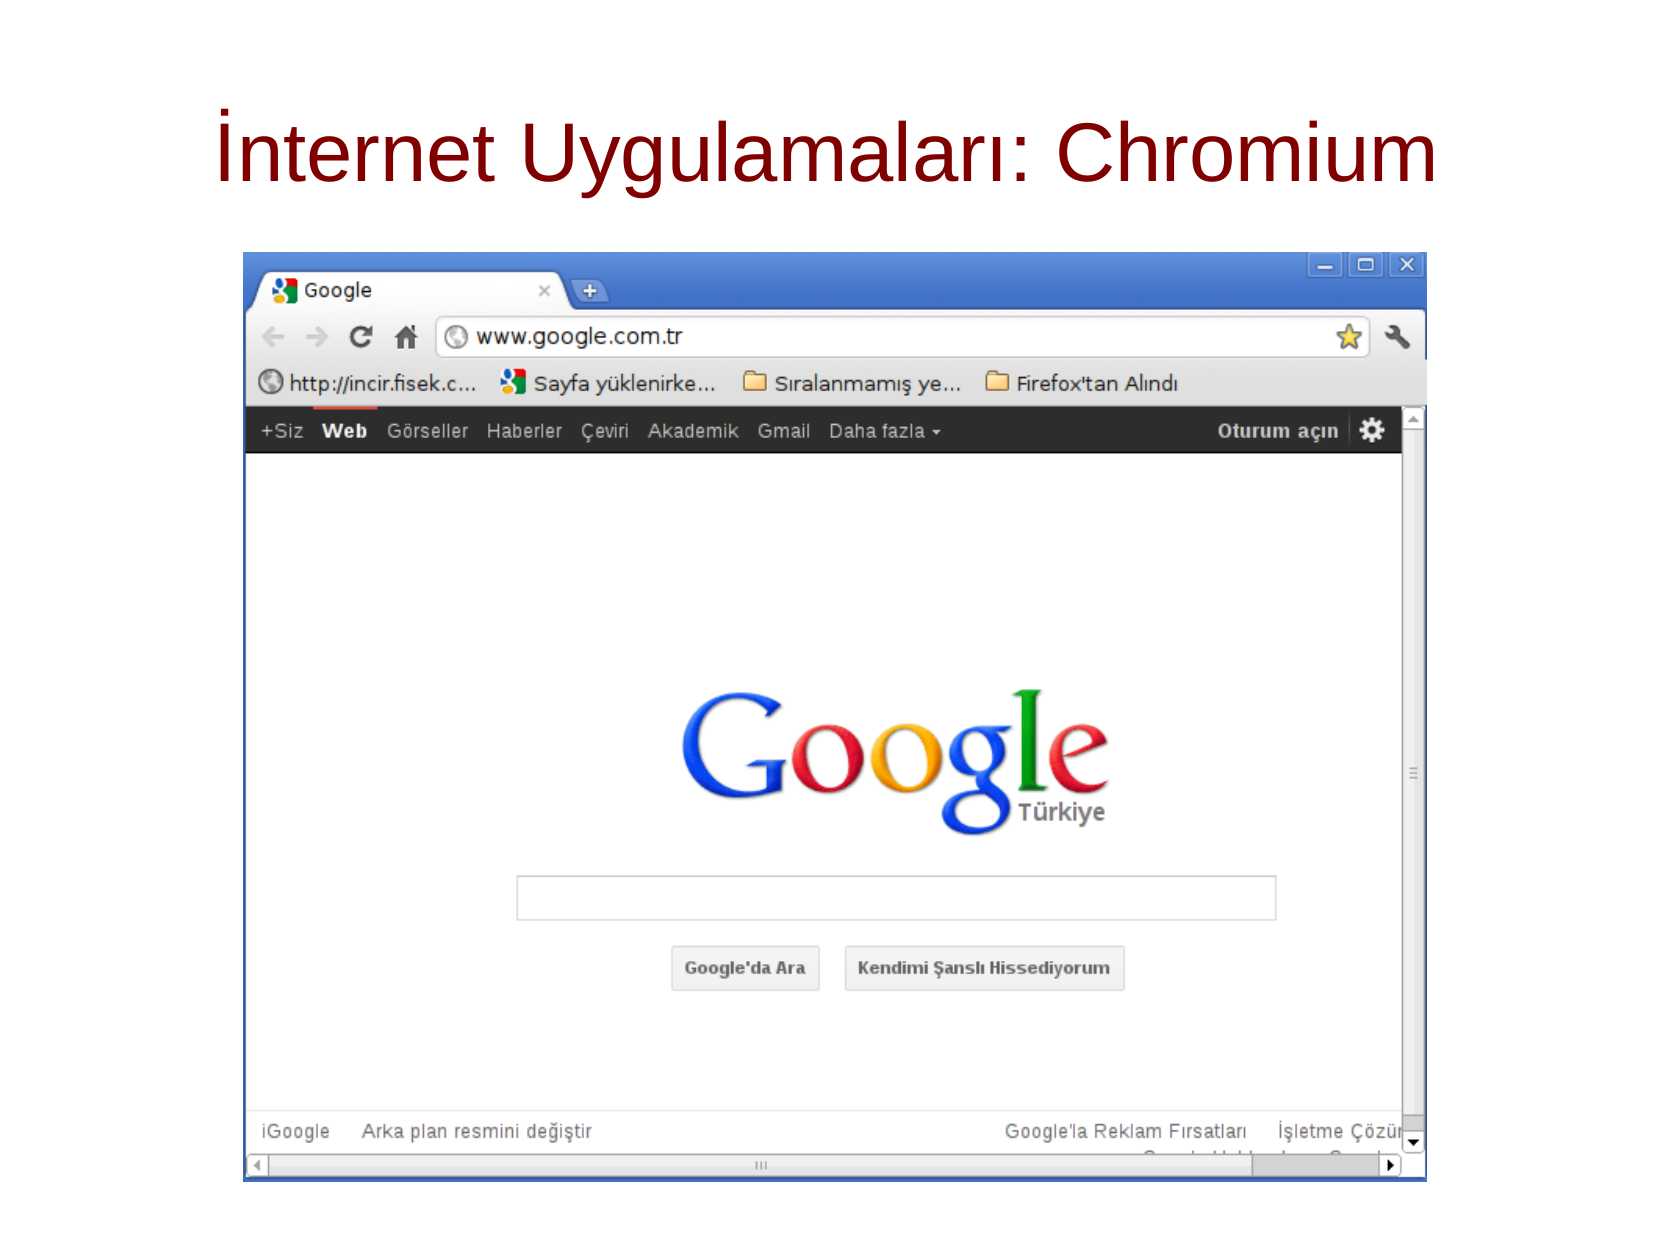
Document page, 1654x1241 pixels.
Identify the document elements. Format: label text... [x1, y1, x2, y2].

picture [243, 252, 1427, 1183]
title İnternet Uygulamaları: Chromium [82, 49, 1571, 257]
